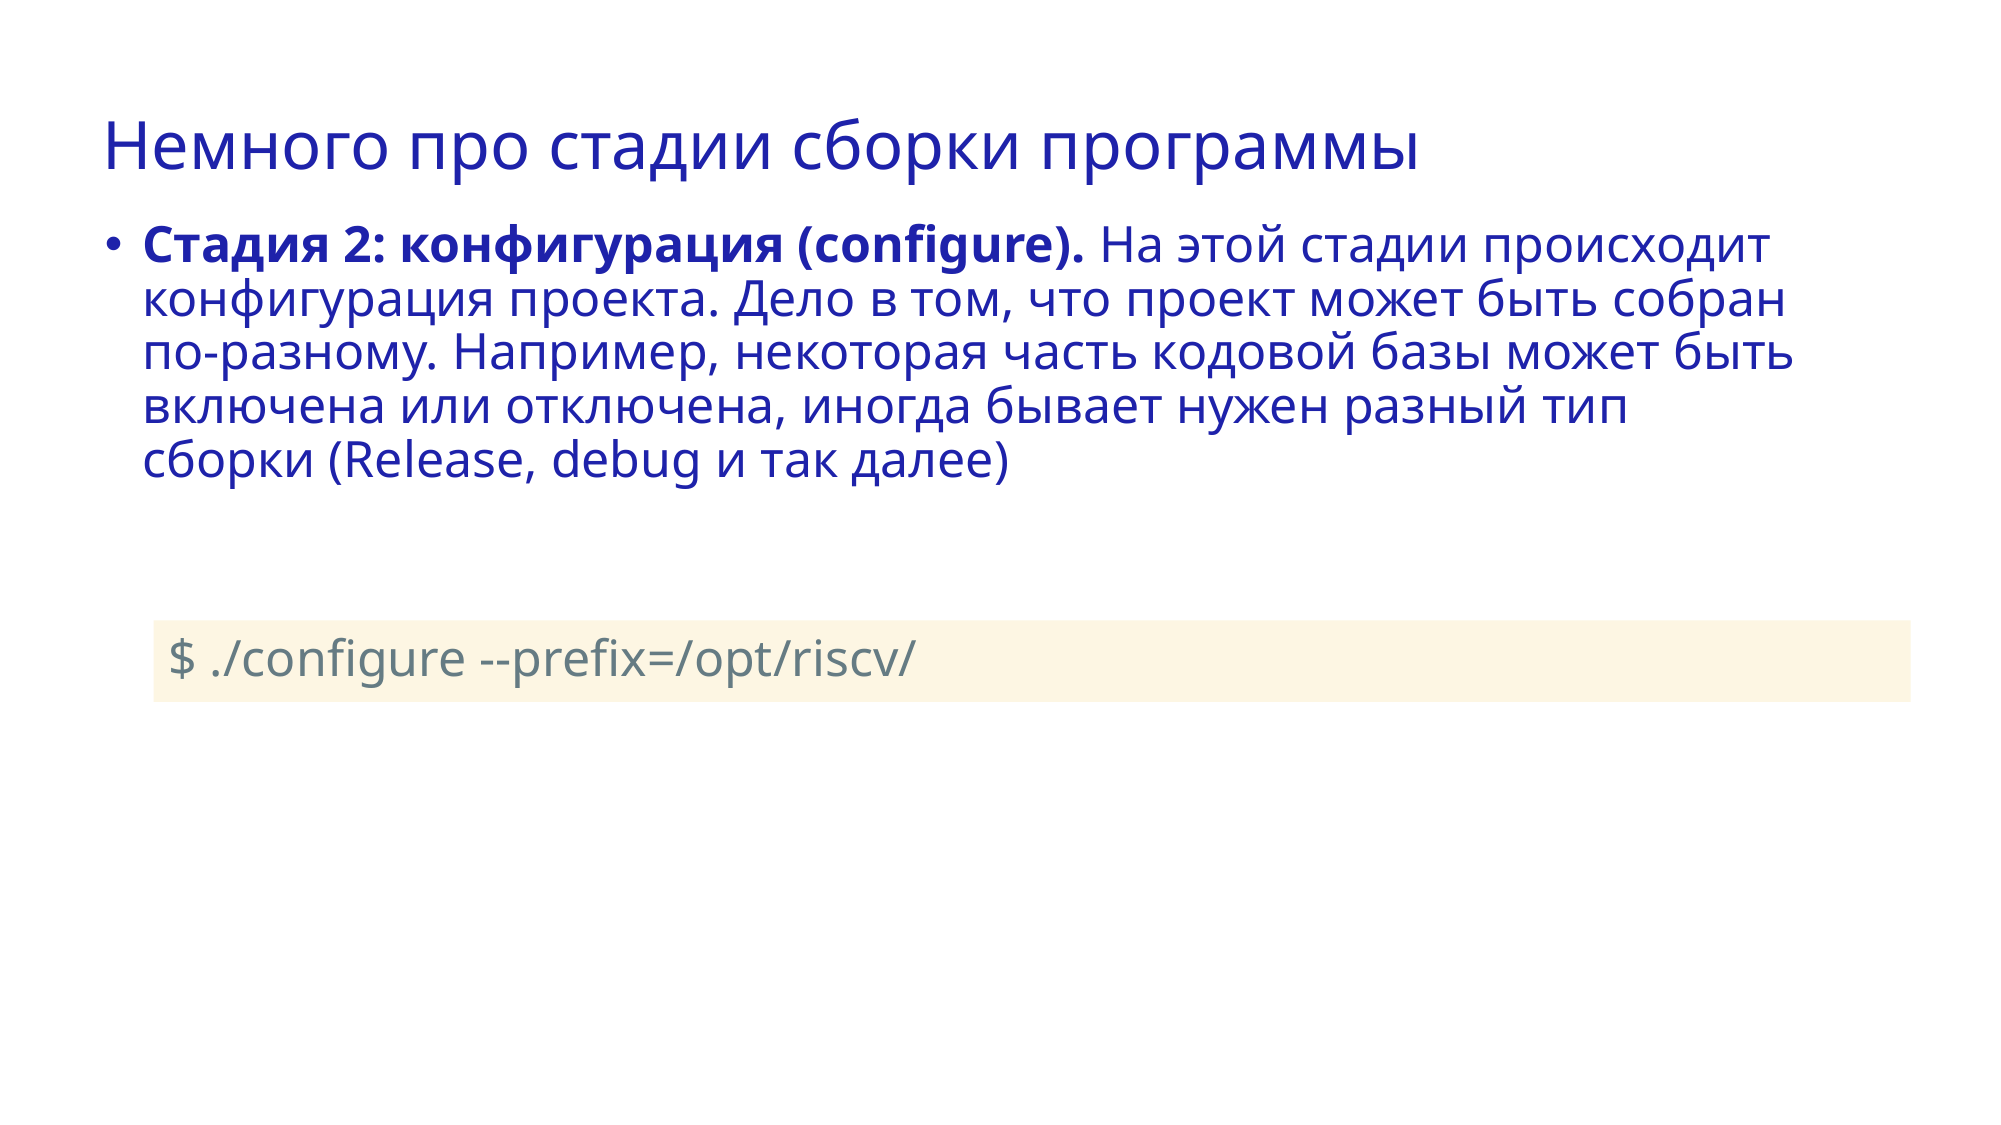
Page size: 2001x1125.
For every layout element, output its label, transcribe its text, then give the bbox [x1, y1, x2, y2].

title Немного про стадии сборки программы [102, 109, 1646, 205]
text_box $ ./configure --prefix=/opt/riscv/ [153, 620, 1911, 702]
list Стадия 2: конфигурация (configure). На этой стадии происходит конфигурация проекта. Дело в том, что проект может быть собран по-разному. Например, некоторая часть кодовой базы может быть включена или отключена, иногда бывает нужен разный тип сборки (Release, debug и так далее) [104, 218, 1812, 1012]
